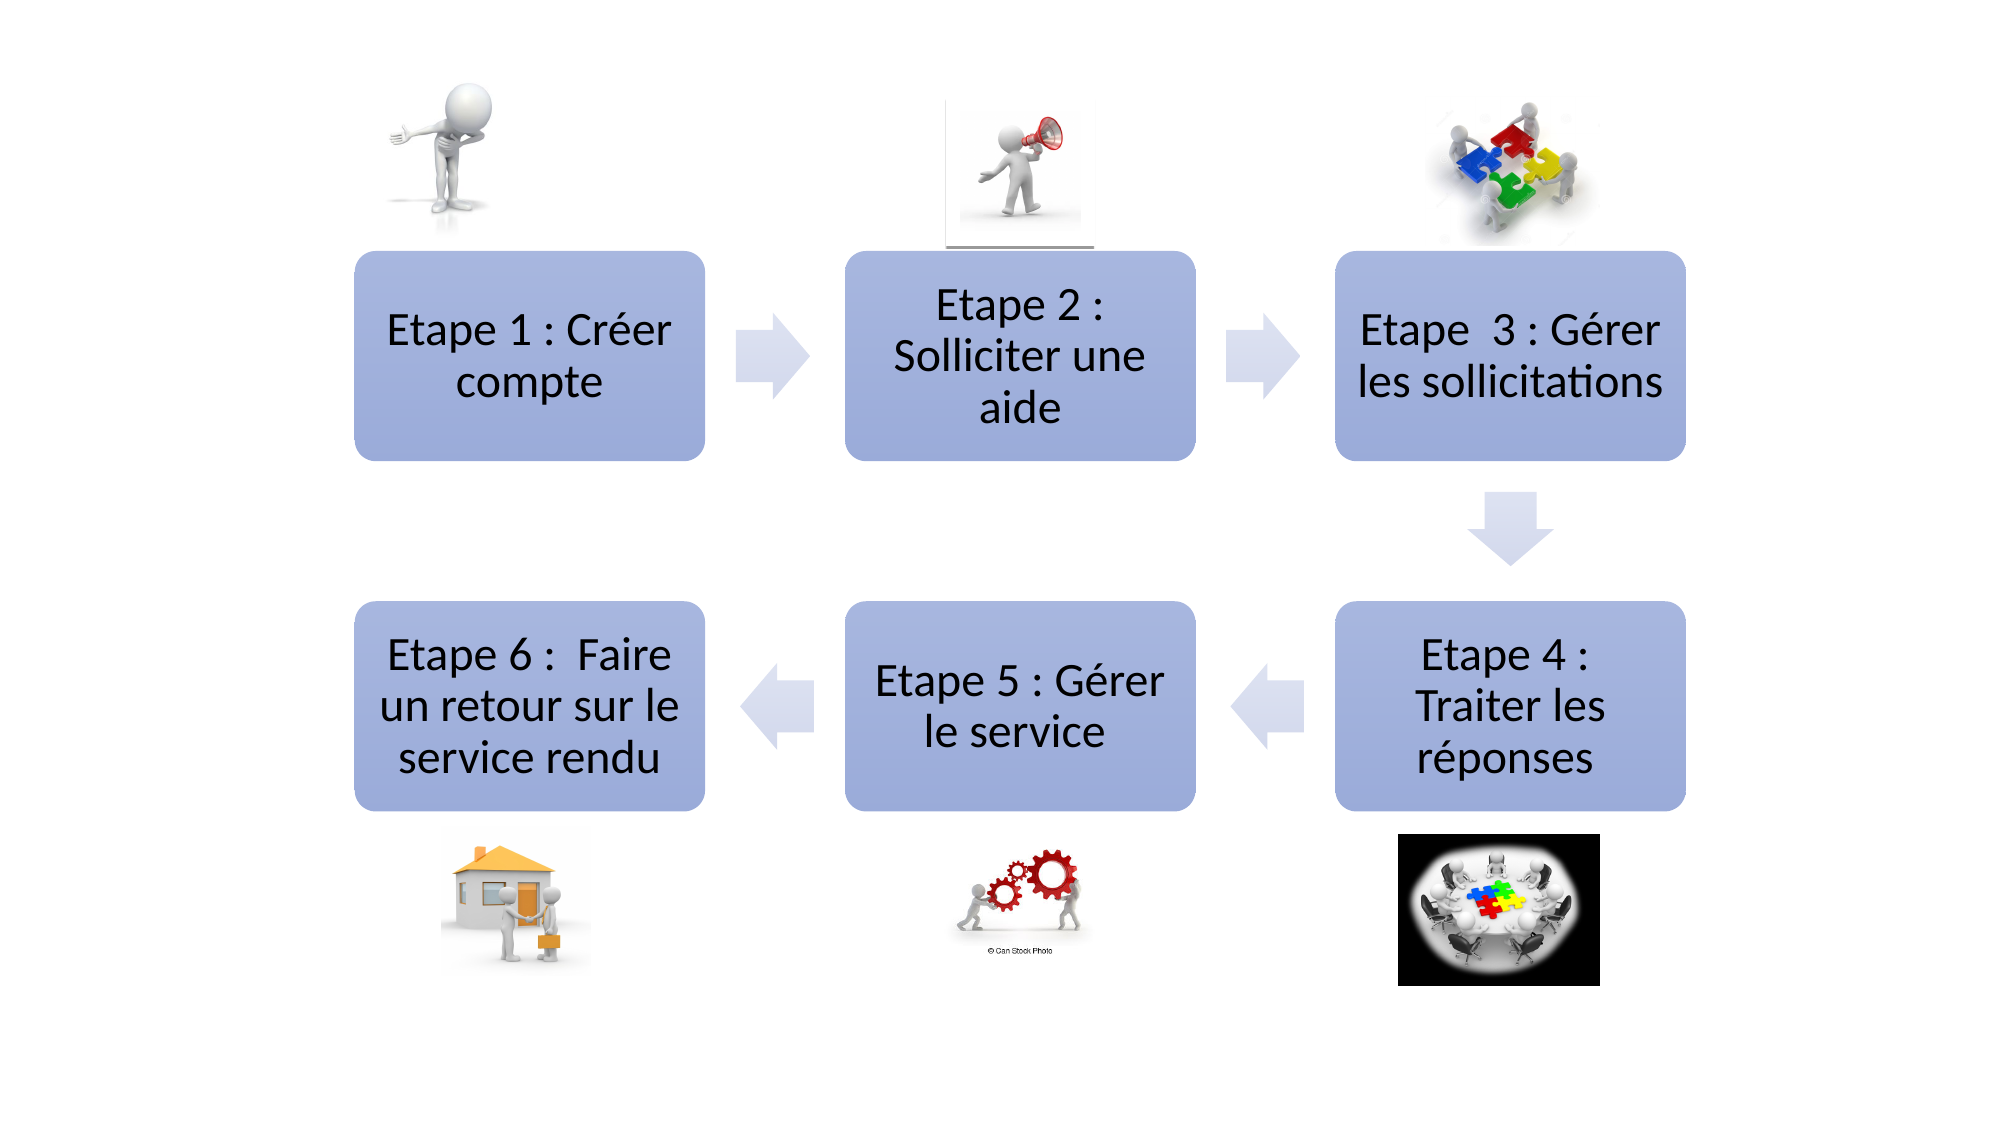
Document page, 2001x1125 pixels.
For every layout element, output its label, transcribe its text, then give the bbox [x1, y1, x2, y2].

picture [441, 826, 591, 976]
text_box [1467, 491, 1555, 567]
text_box Etape 3 : Gérer les sollicitations [1335, 250, 1686, 462]
text_box Etape 5 : Gérer le service [845, 601, 1196, 812]
text_box Etape 6 : Faire un retour sur le service rendu [354, 601, 706, 812]
text_box Etape 2 : Solliciter une aide [845, 250, 1196, 462]
text_box [1226, 312, 1301, 400]
text_box [740, 662, 815, 750]
text_box Etape 1 : Créer compte [354, 250, 706, 462]
text_box Etape 4 : Traiter les réponses [1335, 601, 1686, 812]
text_box [1230, 662, 1305, 750]
text_box [735, 312, 811, 400]
picture [1398, 834, 1600, 986]
picture [1425, 96, 1600, 246]
picture [960, 110, 1081, 232]
picture [938, 834, 1103, 955]
picture [379, 77, 503, 238]
